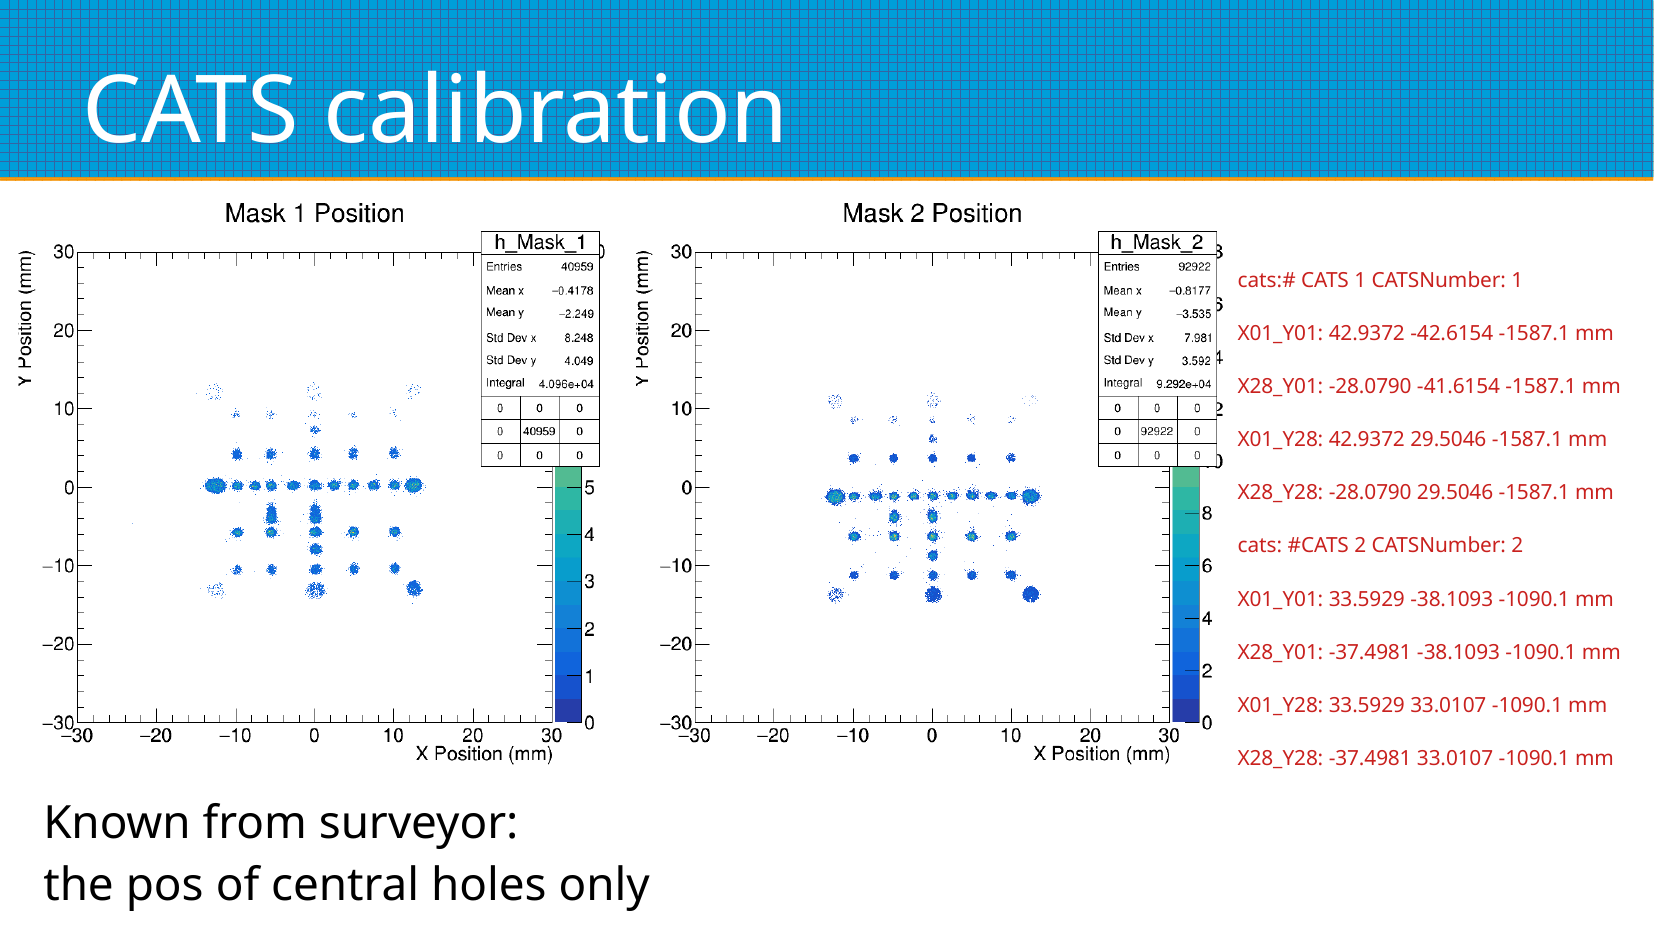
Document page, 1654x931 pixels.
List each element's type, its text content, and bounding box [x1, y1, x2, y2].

title CATS calibration [82, 14, 1571, 171]
text_box Known from surveyor: the pos of central holes only [37, 783, 1167, 921]
picture [8, 195, 1230, 780]
text_box cats:# CATS 1 CATSNumber: 1 X01_Y01: 42.9372 -42.6154 -1587.1 mm X28_Y01: -28.0790 -41.6154 -1587.1 mm X01_Y28: 42.9372 29.5046 -1587.1 mm X28_Y28: -28.0790 29.5046 -1587.1 mm cats: #CATS 2 CATSNumber: 2 X01_Y01: 33.5929 -38.1093 -1090.1 mm X28_Y01: -37.4981 -38.1093 -1090.1 mm X01_Y28: 33.5929 33.0107 -1090.1 mm X28_Y28: -37.4981 33.0107 -1090.1 mm [1231, 294, 1645, 743]
